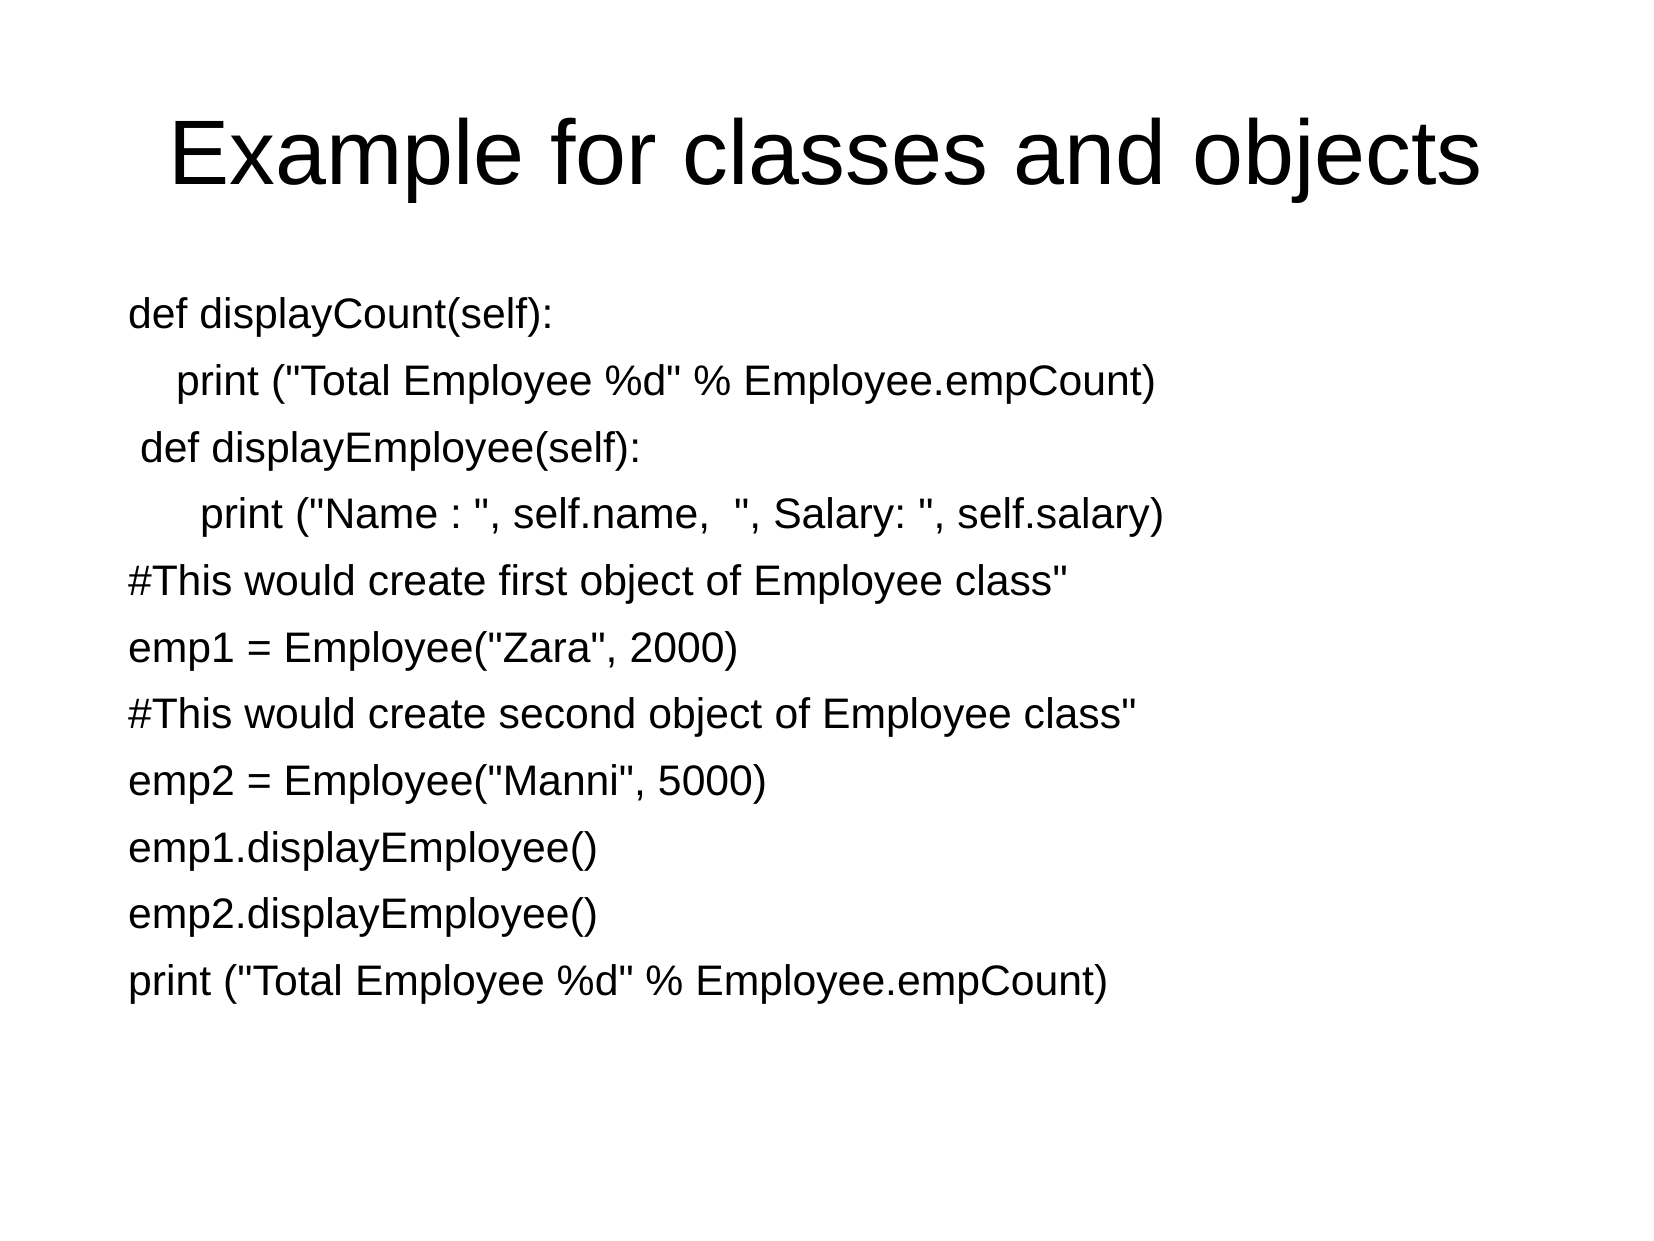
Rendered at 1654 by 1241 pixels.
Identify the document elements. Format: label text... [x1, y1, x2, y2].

title Example for classes and objects [82, 49, 1571, 257]
list def displayCount(self): print ("Total Employee %d" % Employee.empCount) def displayEmployee(self): print ("Name : ", self.name, ", Salary: ", self.salary) #This would create first object of Employee class" emp1 = Employee("Zara", 2000) #This would create second object of Employee class" emp2 = Employee("Manni", 5000) emp1.displayEmployee() emp2.displayEmployee() print ("Total Employee %d" % Employee.empCount) [82, 290, 1571, 1010]
